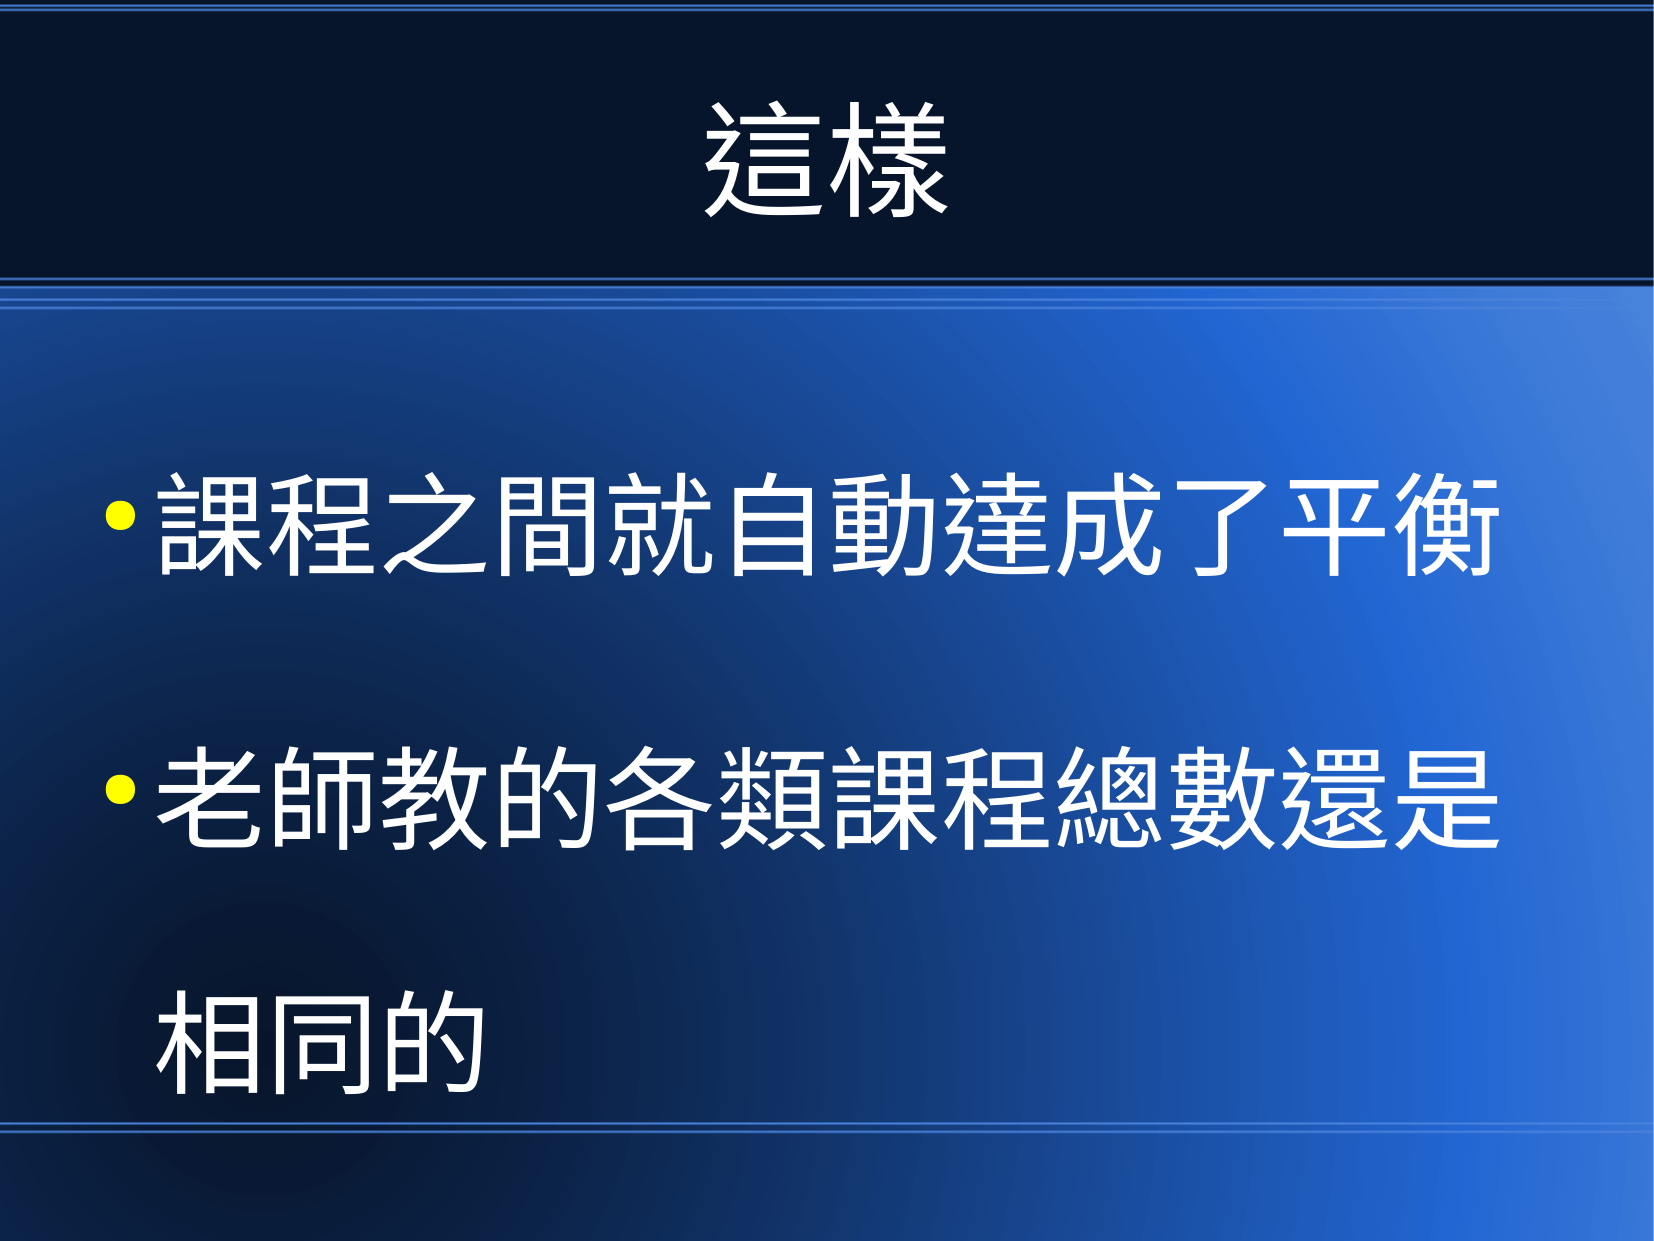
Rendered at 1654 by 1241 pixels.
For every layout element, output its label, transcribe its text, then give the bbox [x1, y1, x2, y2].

picture [0, 0, 1654, 1241]
title 這樣 [82, 49, 1571, 257]
list 課程之間就自動達成了平衡 老師教的各類課程總數還是相同的 [82, 355, 1571, 1241]
